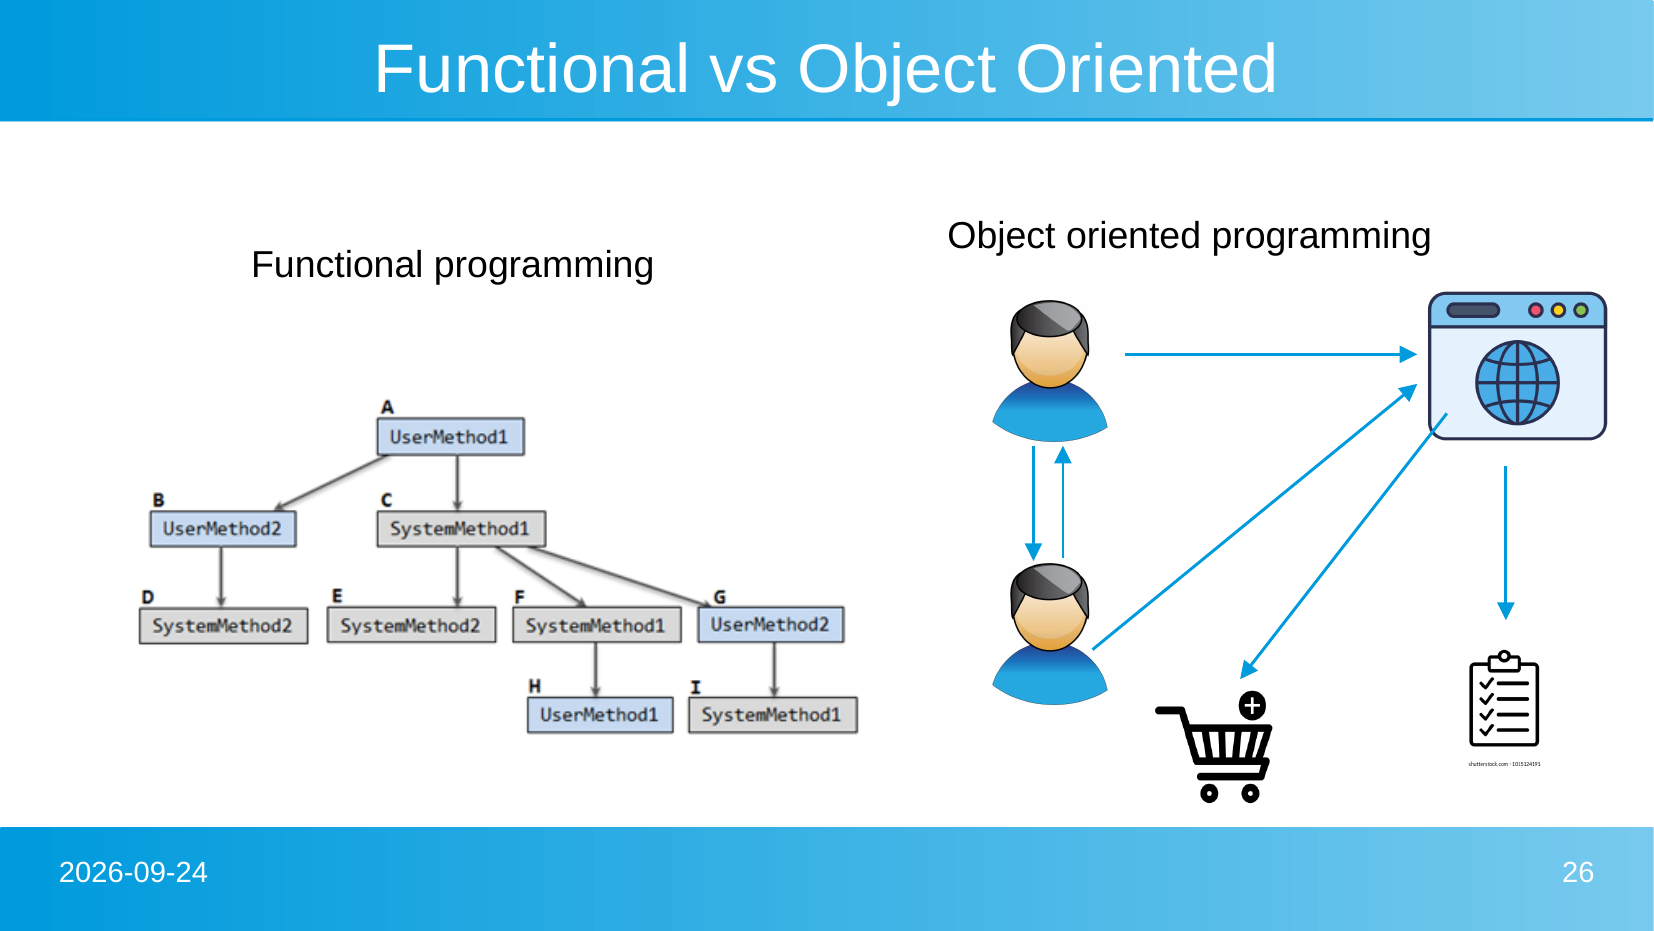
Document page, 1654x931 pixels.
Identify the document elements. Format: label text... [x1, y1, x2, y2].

title Functional vs Object Oriented [59, 29, 1595, 108]
picture [974, 295, 1125, 446]
picture [974, 558, 1125, 709]
picture [1151, 679, 1276, 814]
text_box Functional programming [236, 236, 670, 294]
text_box Object oriented programming [932, 206, 1447, 264]
picture [1417, 265, 1618, 467]
picture [1443, 637, 1565, 768]
picture [118, 383, 878, 751]
